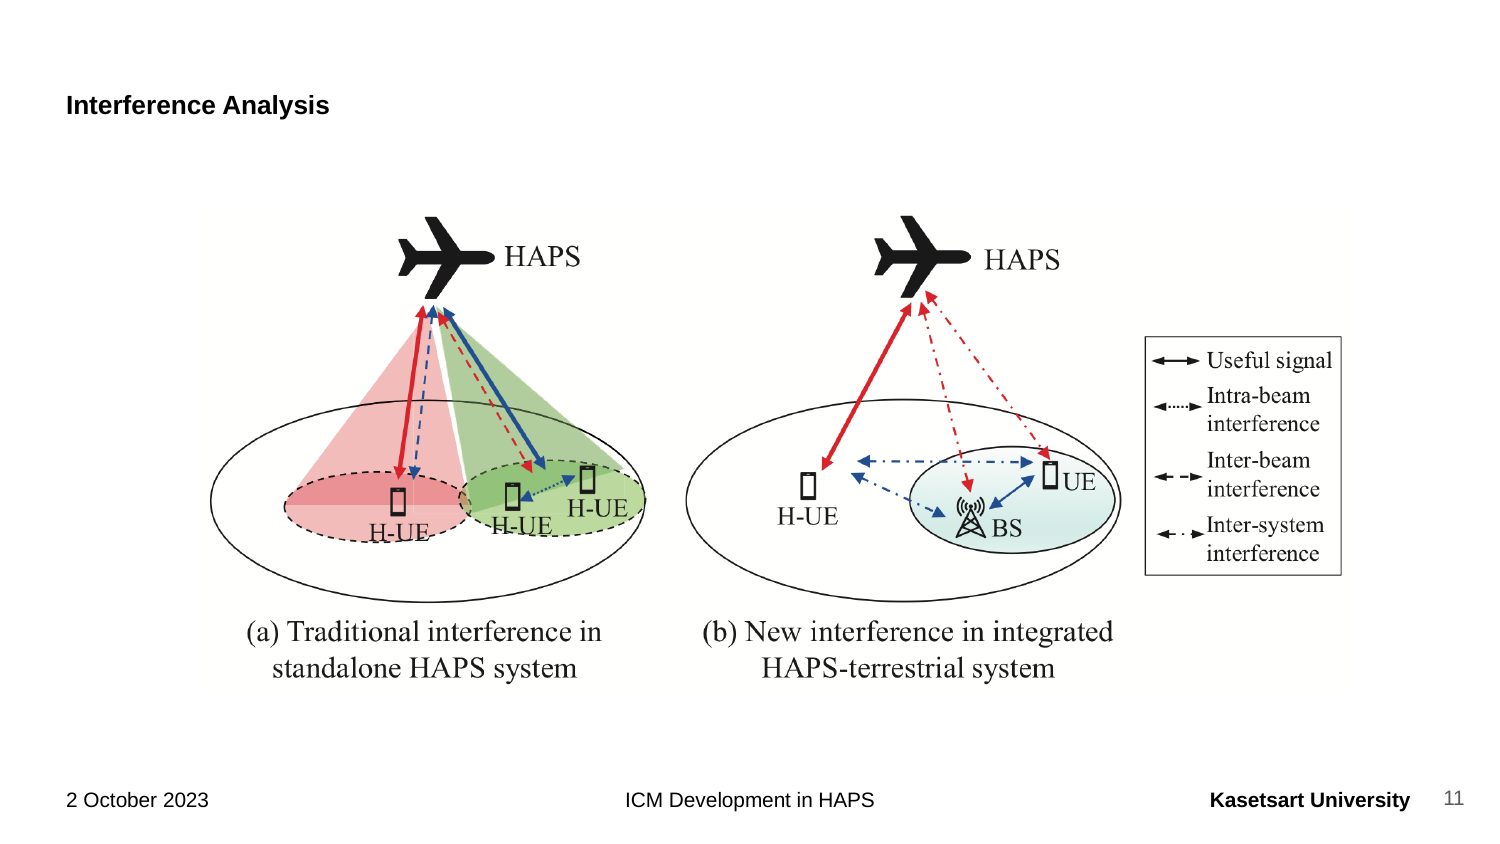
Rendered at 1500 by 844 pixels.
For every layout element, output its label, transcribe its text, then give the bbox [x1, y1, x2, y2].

title Interference Analysis [51, 72, 1449, 167]
picture [138, 190, 1362, 718]
slide_number <number> [1389, 764, 1480, 830]
